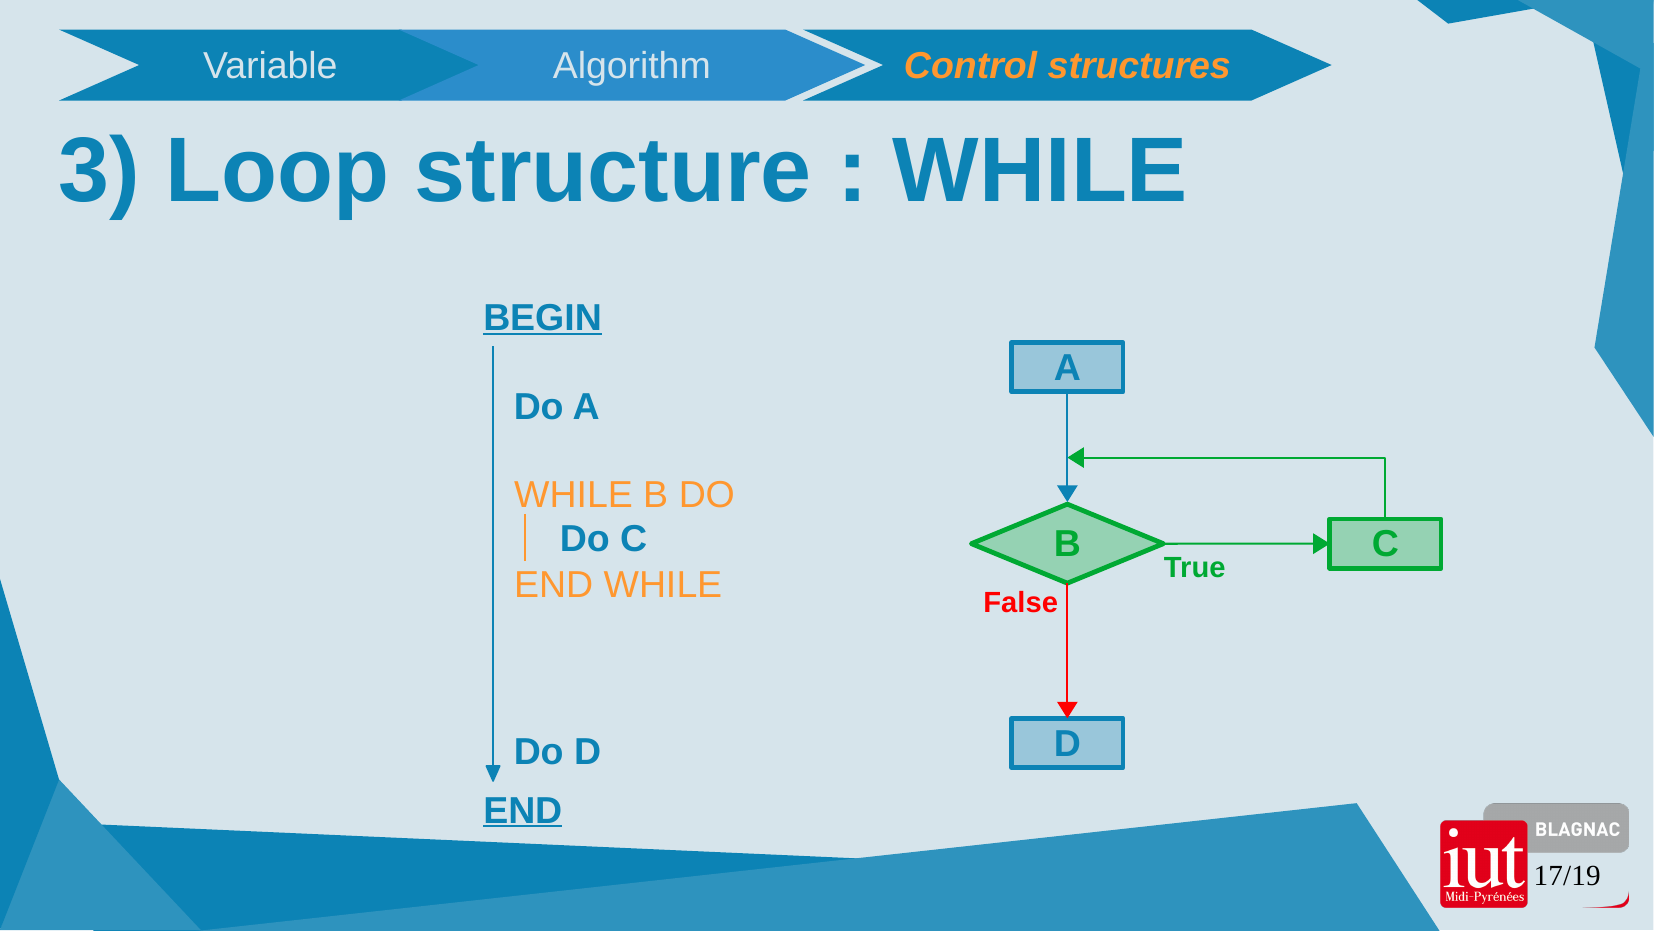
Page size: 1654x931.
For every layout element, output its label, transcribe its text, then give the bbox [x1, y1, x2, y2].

picture [1440, 803, 1629, 908]
text_box Control structures [803, 29, 1332, 101]
text_box BEGIN [468, 289, 618, 347]
text_box Variable [59, 29, 476, 101]
text_box False [968, 578, 1073, 627]
text_box True [1149, 543, 1241, 592]
text_box WHILE B DO END WHILE [499, 466, 751, 613]
text_box C [1329, 518, 1441, 569]
text_box END [468, 781, 578, 839]
text_box Do A [498, 377, 618, 435]
text_box Do C [545, 509, 674, 567]
text_box Do D [498, 723, 618, 781]
text_box B [971, 504, 1162, 581]
text_box D [1011, 718, 1123, 768]
text_box Algorithm [398, 29, 866, 101]
title 3) Loop structure : WHILE [59, 118, 1548, 221]
text_box A [1011, 342, 1123, 392]
